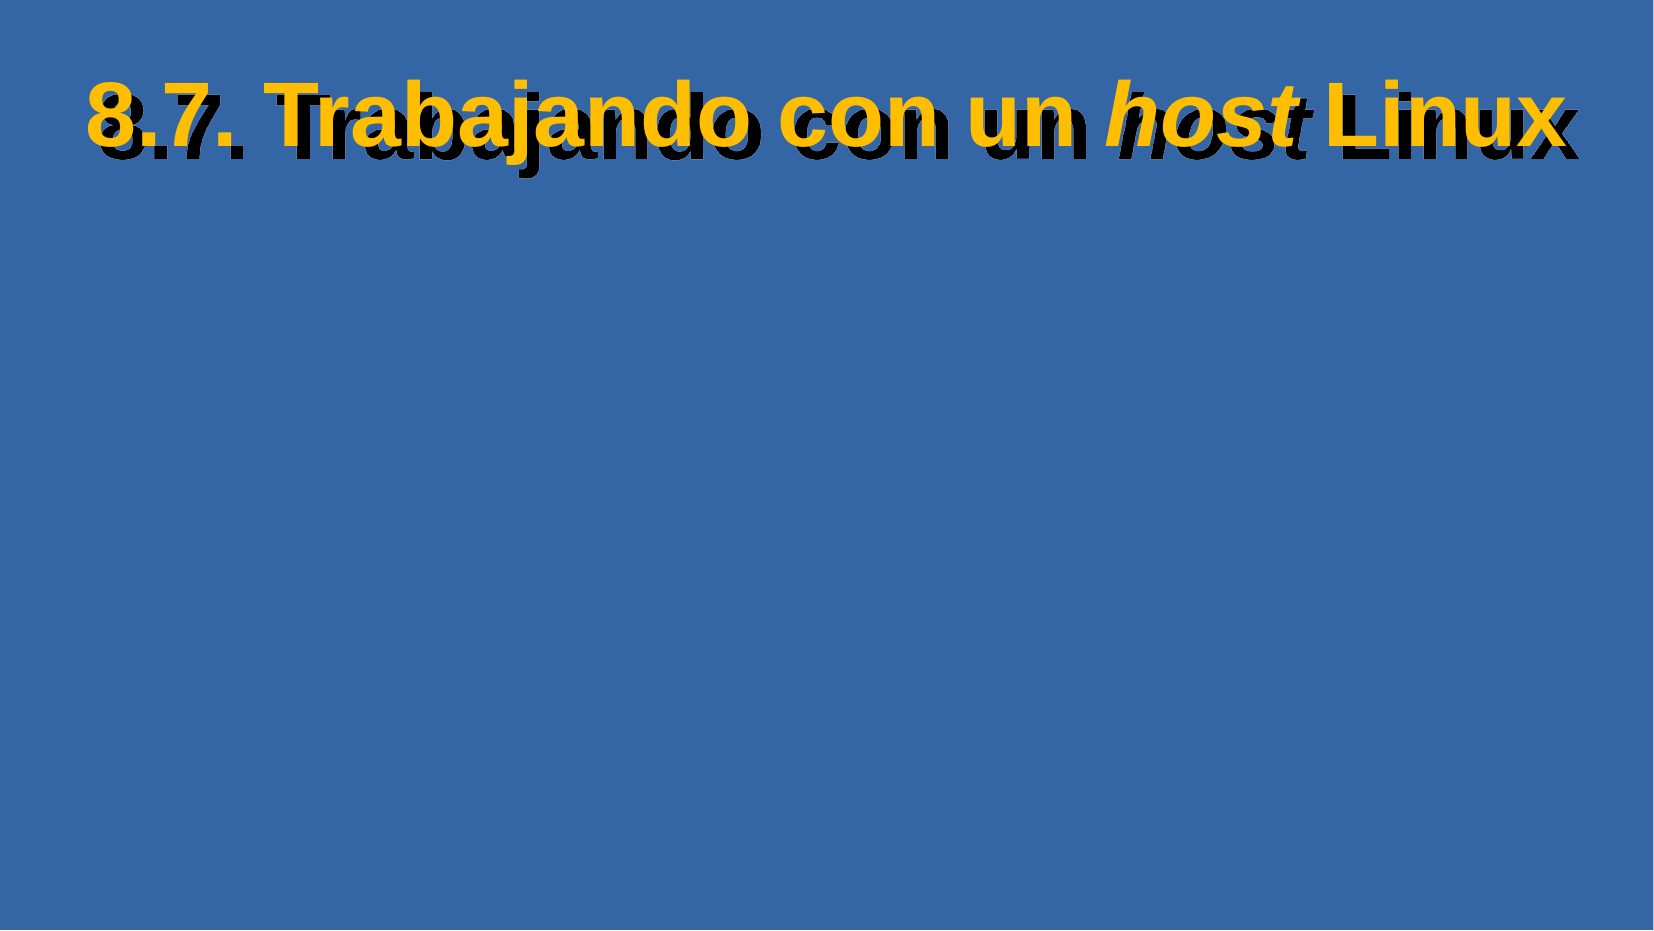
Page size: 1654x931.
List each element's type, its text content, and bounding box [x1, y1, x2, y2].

title 8.7. Trabajando con un host Linux [82, 37, 1571, 193]
